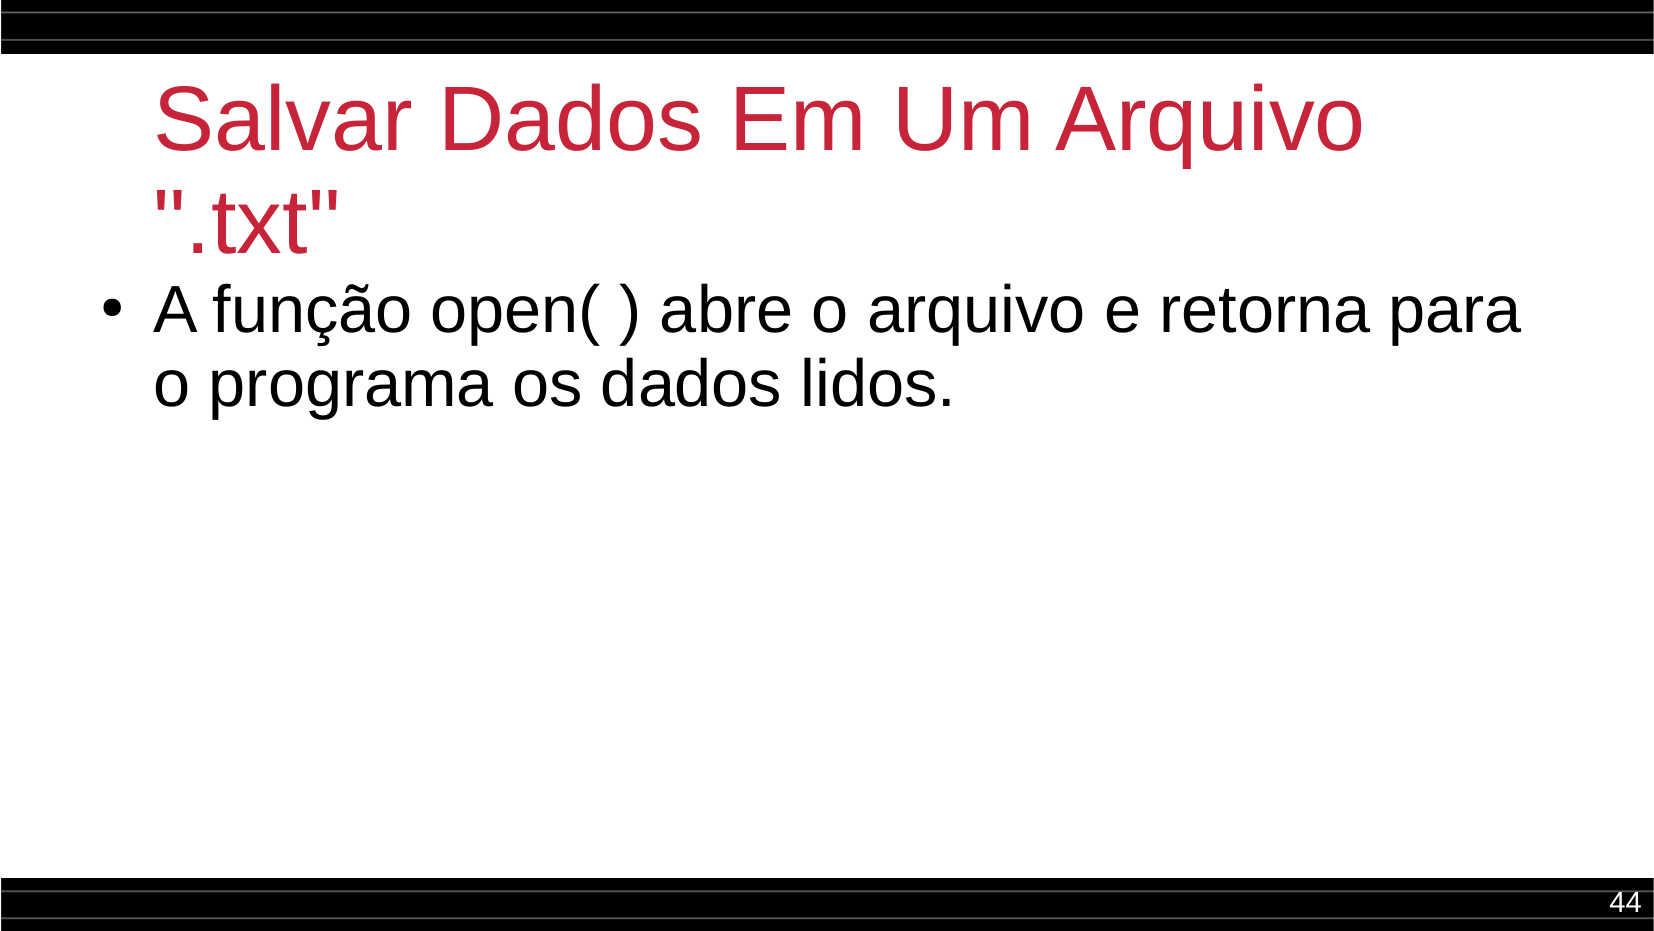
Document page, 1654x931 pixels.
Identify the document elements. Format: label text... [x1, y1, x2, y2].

picture [1, 0, 1654, 54]
list A função open( ) abre o arquivo e retorna para o programa os dados lidos. [82, 271, 1571, 758]
title Salvar Dados Em Um Arquivo ".txt" [82, 67, 1571, 271]
picture [1, 878, 1654, 931]
